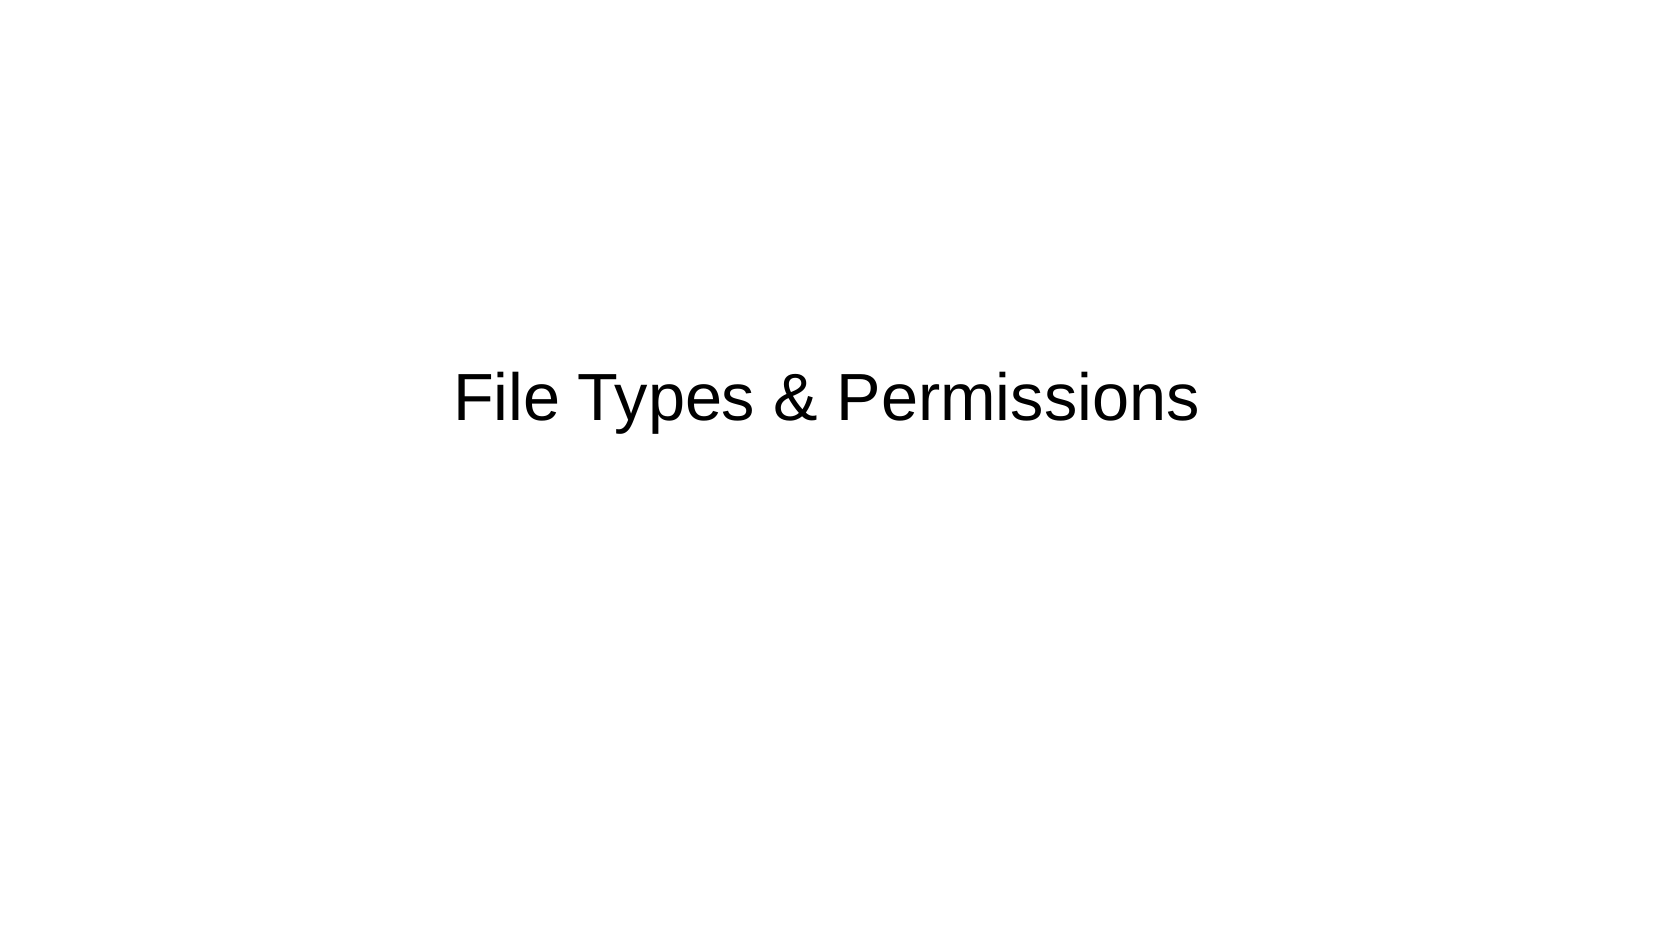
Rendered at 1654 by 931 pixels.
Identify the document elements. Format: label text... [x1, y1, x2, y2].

subtitle File Types & Permissions [82, 37, 1571, 757]
